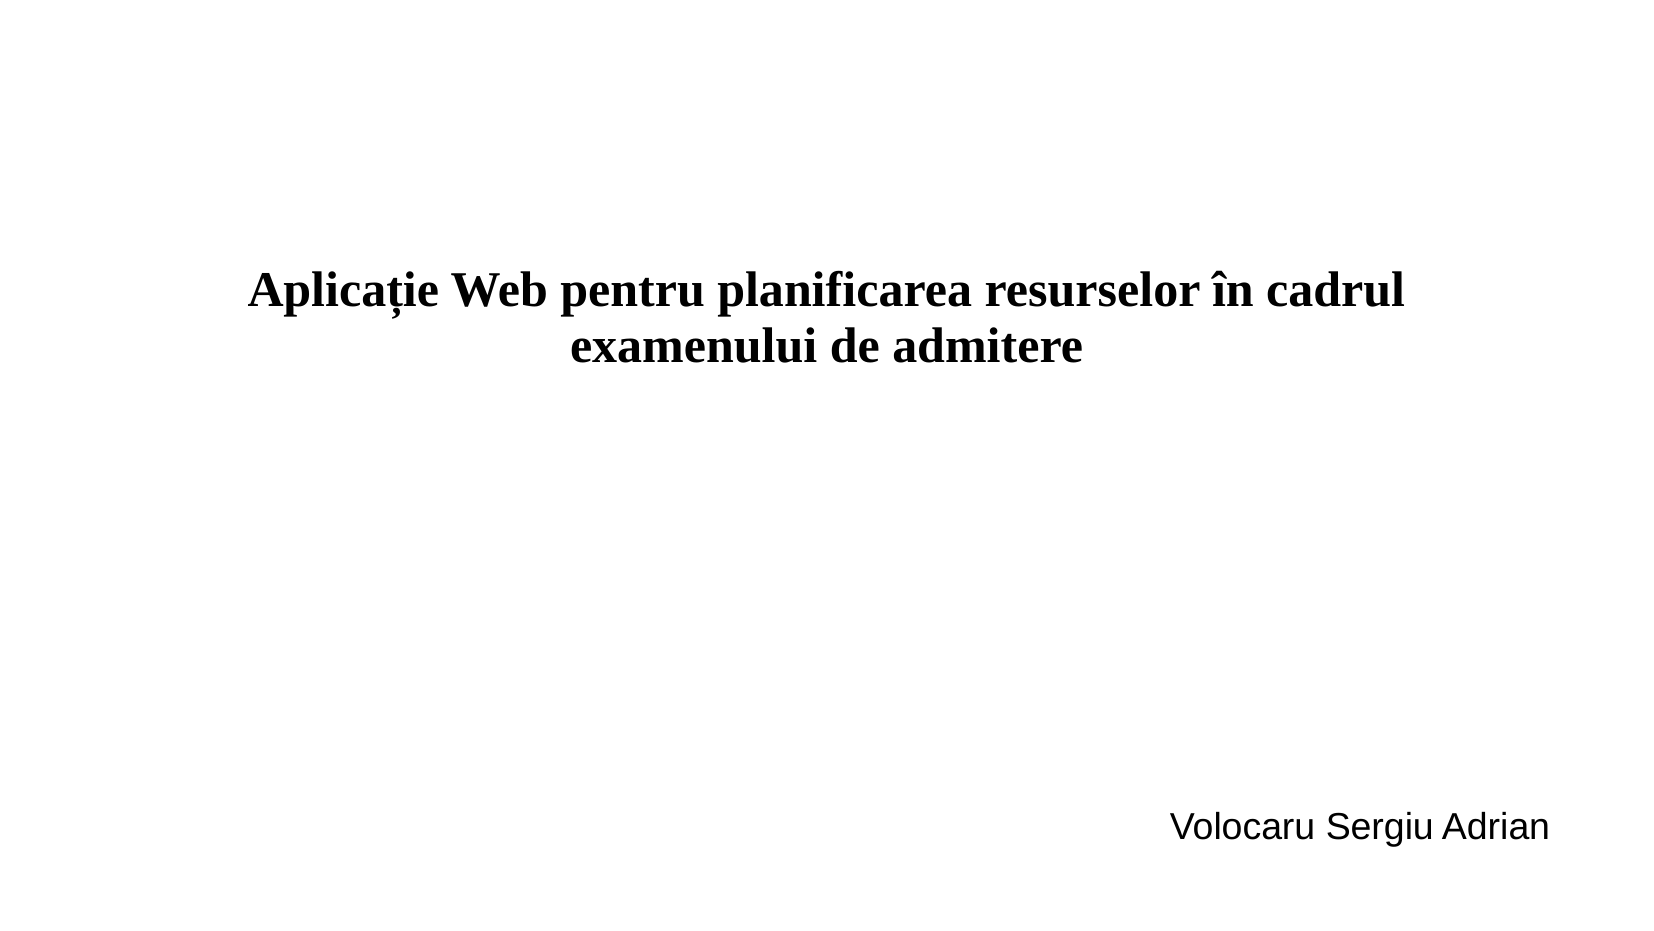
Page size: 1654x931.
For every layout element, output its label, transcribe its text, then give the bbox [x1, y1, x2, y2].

text_box Aplicație Web pentru planificarea resurselor în cadrul examenului de admitere [114, 255, 1540, 459]
text_box Volocaru Sergiu Adrian [1155, 798, 1565, 856]
